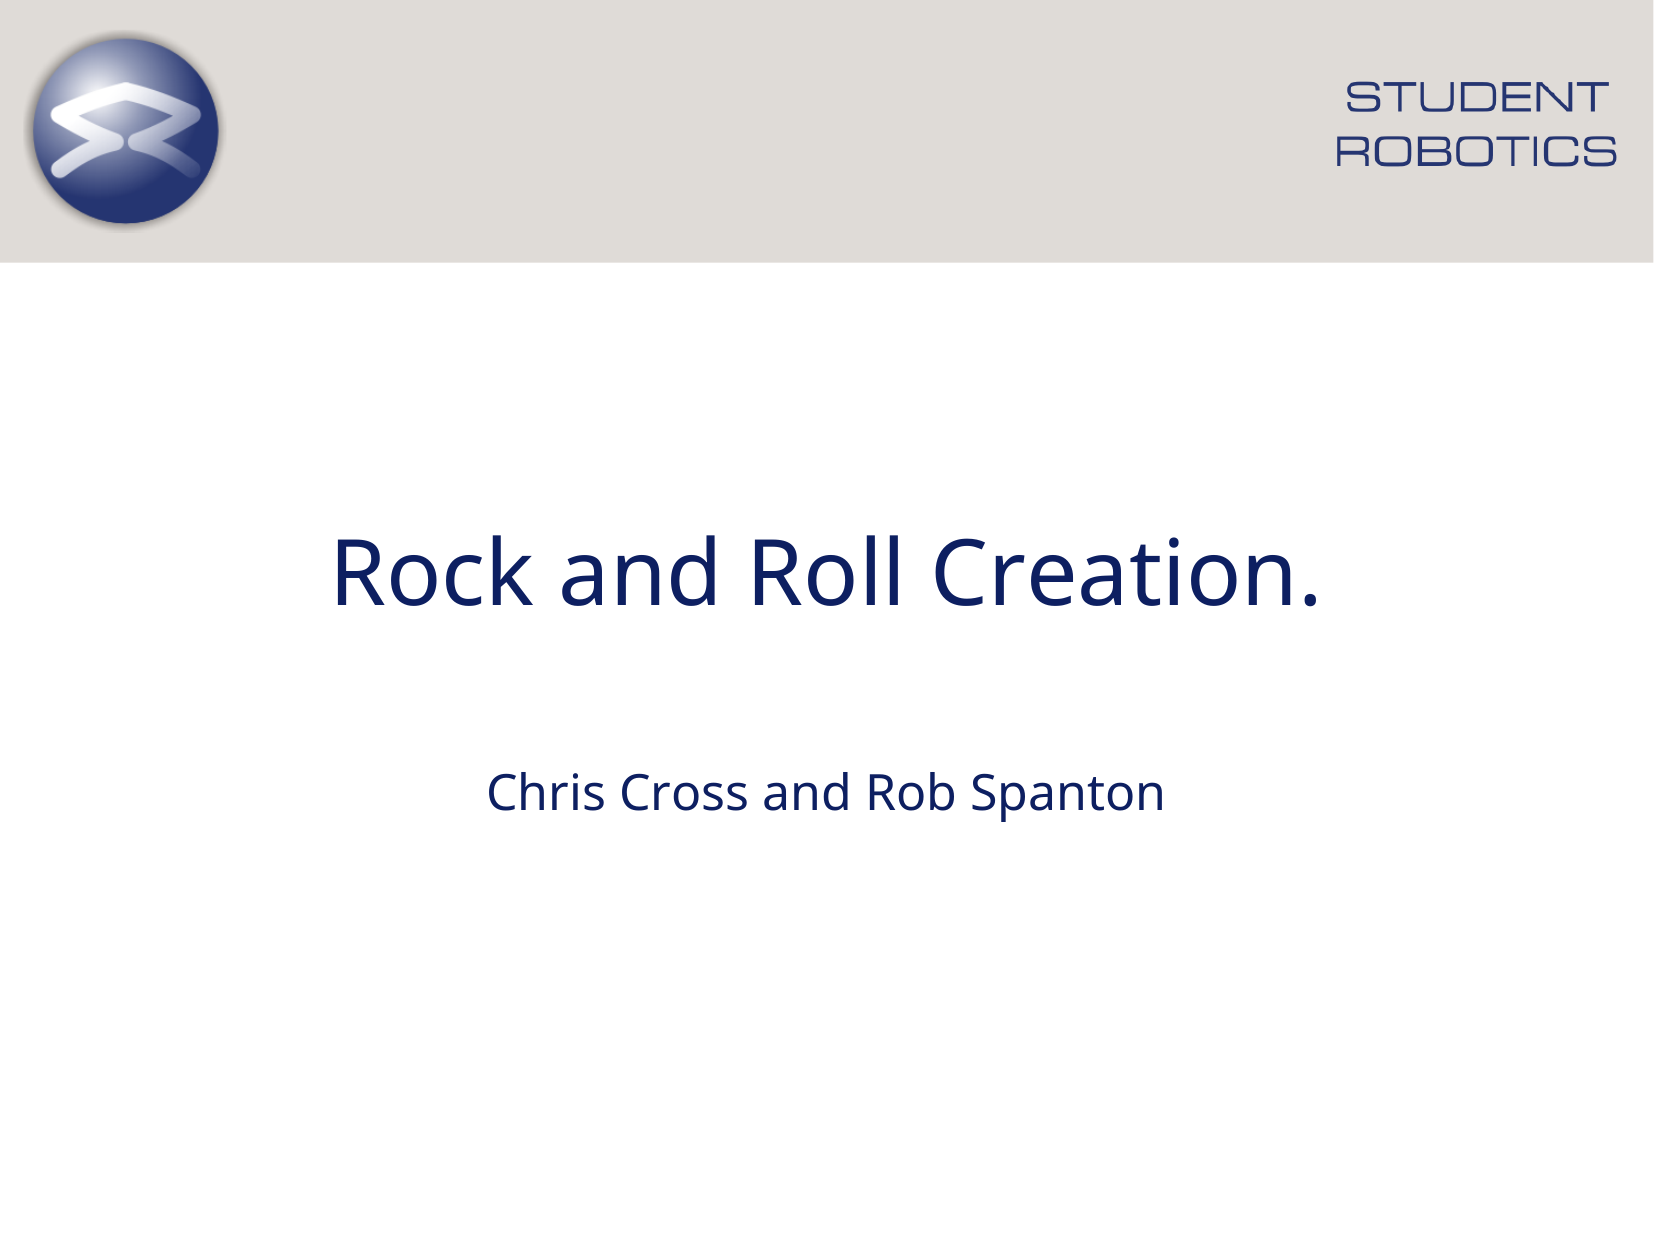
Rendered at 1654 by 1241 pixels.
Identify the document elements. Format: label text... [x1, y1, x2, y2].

picture [9, 19, 245, 245]
title Rock and Roll Creation. Chris Cross and Rob Spanton [82, 119, 1571, 1214]
picture [1332, 68, 1633, 174]
